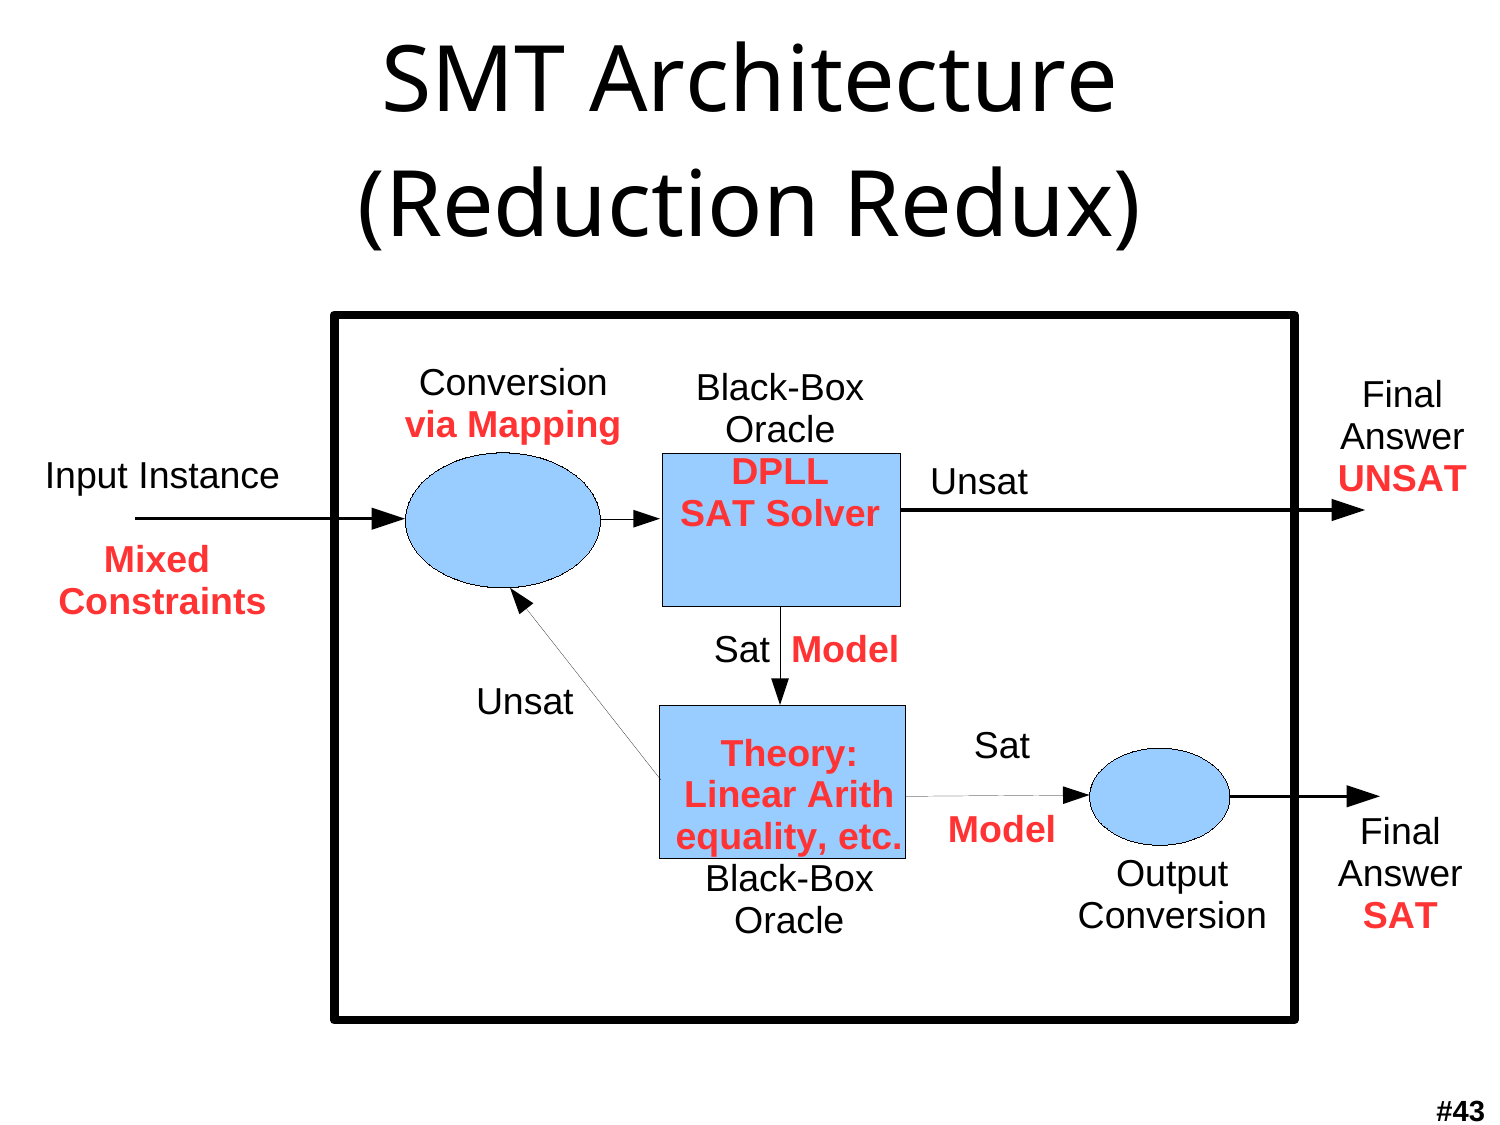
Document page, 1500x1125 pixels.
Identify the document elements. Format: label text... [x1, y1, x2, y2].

text_box [659, 705, 906, 777]
text_box [1089, 748, 1230, 844]
text_box Conversion via Mapping [390, 354, 636, 497]
text_box Input Instance Mixed Constraints [30, 446, 295, 633]
text_box Unsat [461, 673, 589, 731]
text_box Output Conversion [1062, 844, 1282, 944]
text_box Final Answer SAT [1323, 802, 1477, 945]
text_box [662, 453, 901, 607]
text_box [405, 497, 601, 588]
text_box Final Answer UNSAT [1323, 365, 1481, 508]
text_box Sat Model [699, 621, 915, 680]
text_box Theory: Linear Arith equality, etc. Black-Box Oracle [660, 724, 918, 954]
text_box Black-Box Oracle DPLL SAT Solver [665, 359, 894, 545]
title SMT Architecture (Reduction Redux) [24, 32, 1476, 246]
text_box Unsat [915, 453, 1043, 553]
text_box Sat Model [933, 717, 1072, 860]
